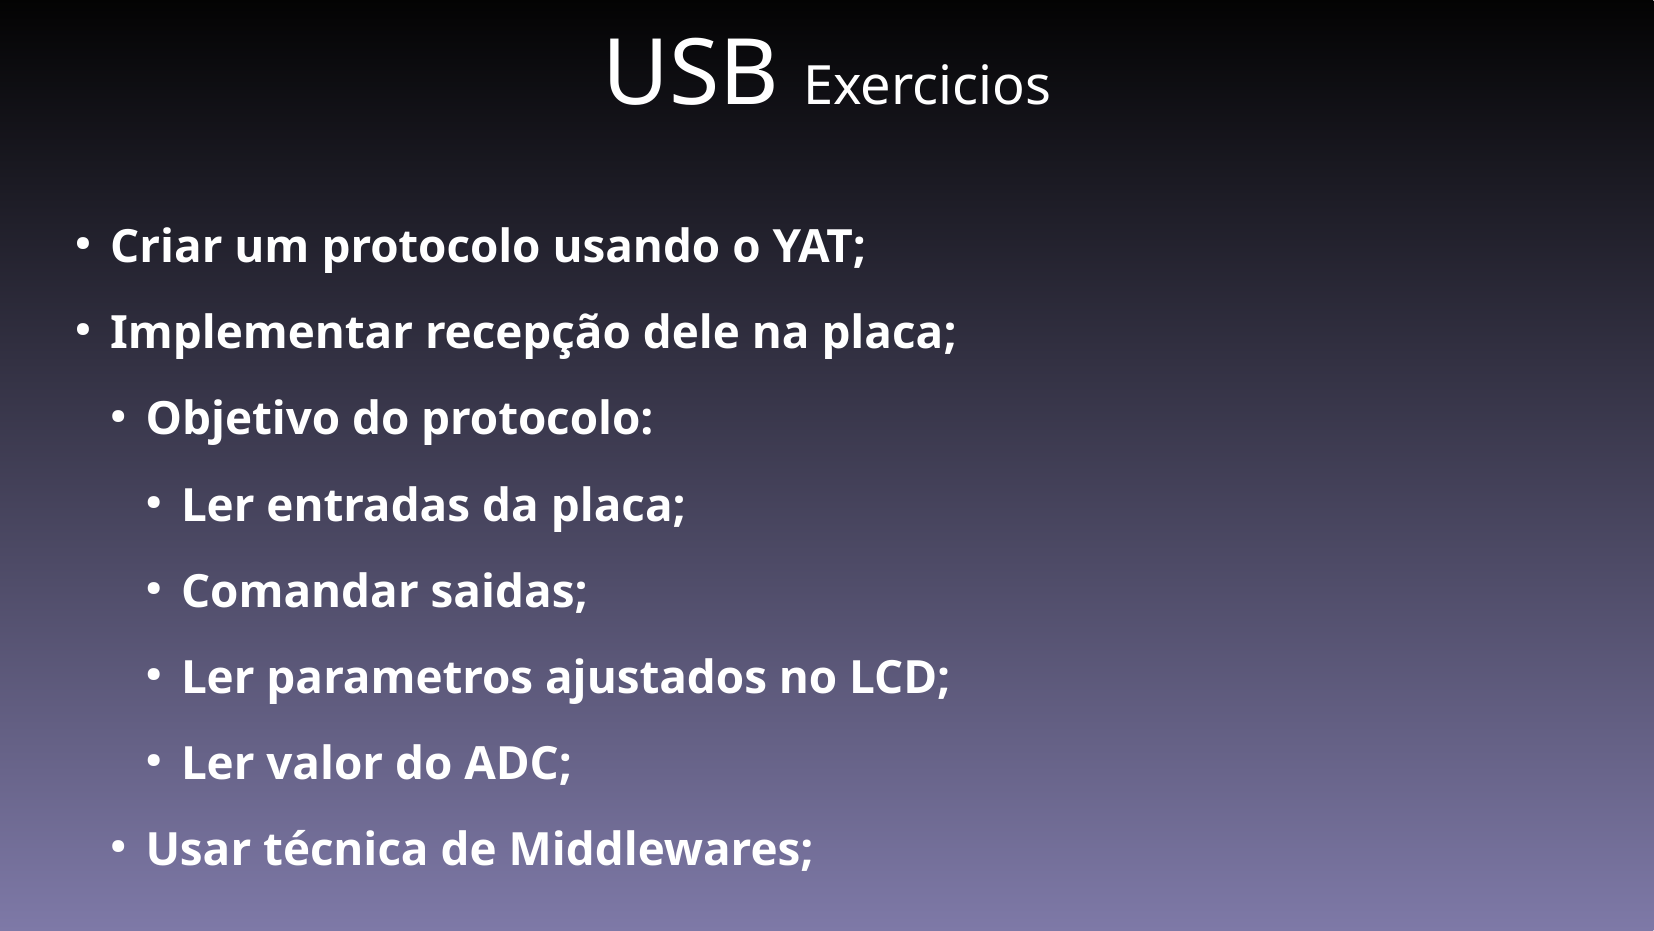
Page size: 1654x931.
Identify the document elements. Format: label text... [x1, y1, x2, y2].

title USB Exercicios [82, 15, 1571, 123]
text_box Criar um protocolo usando o YAT; Implementar recepção dele na placa; Objetivo do protocolo: Ler entradas da placa; Comandar saidas; Ler parametros ajustados no LCD; Ler valor do ADC; Usar técnica de Middlewares; [60, 120, 1546, 931]
